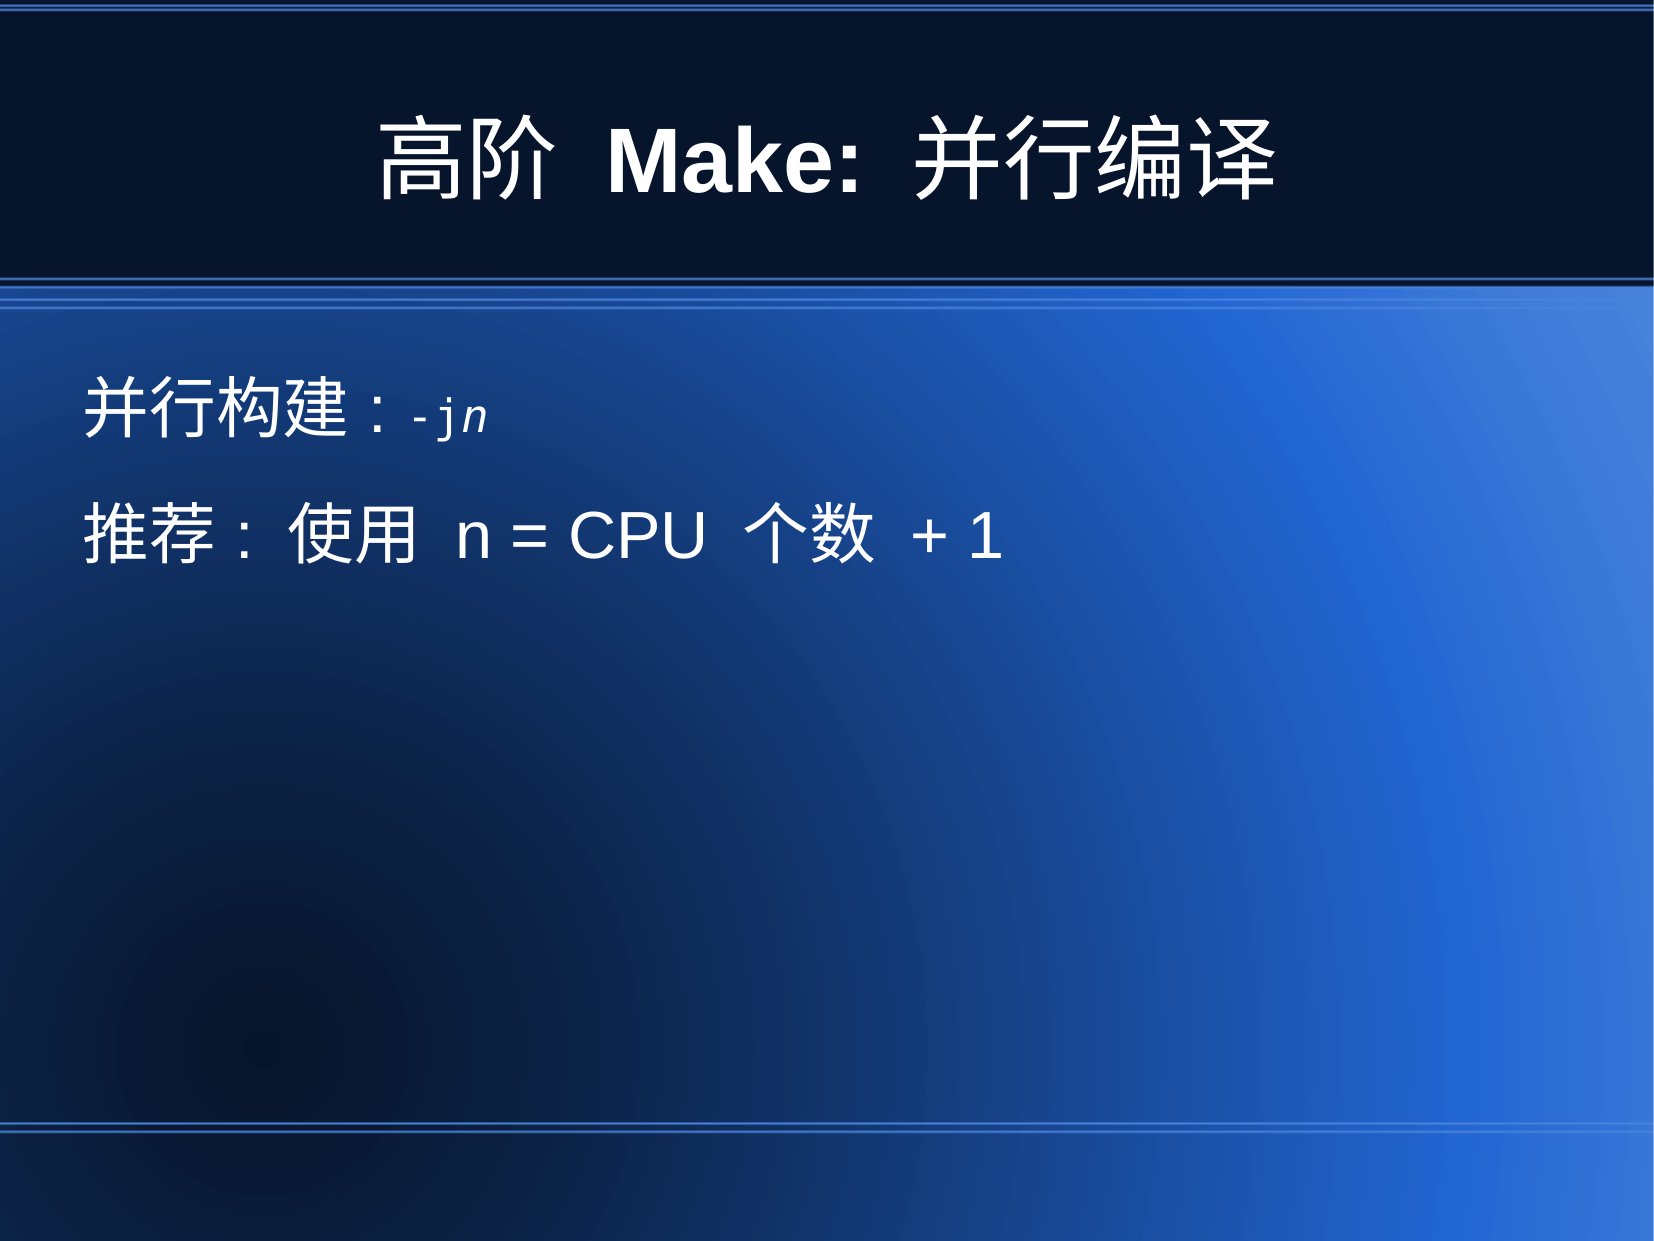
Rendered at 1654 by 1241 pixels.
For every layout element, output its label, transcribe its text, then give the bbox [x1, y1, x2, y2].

title 高阶 Make: 并行编译 [82, 49, 1571, 257]
picture [0, 0, 1654, 1241]
list 并行构建: -jn 推荐: 使用 n = CPU 个数 + 1 [82, 355, 1571, 1058]
